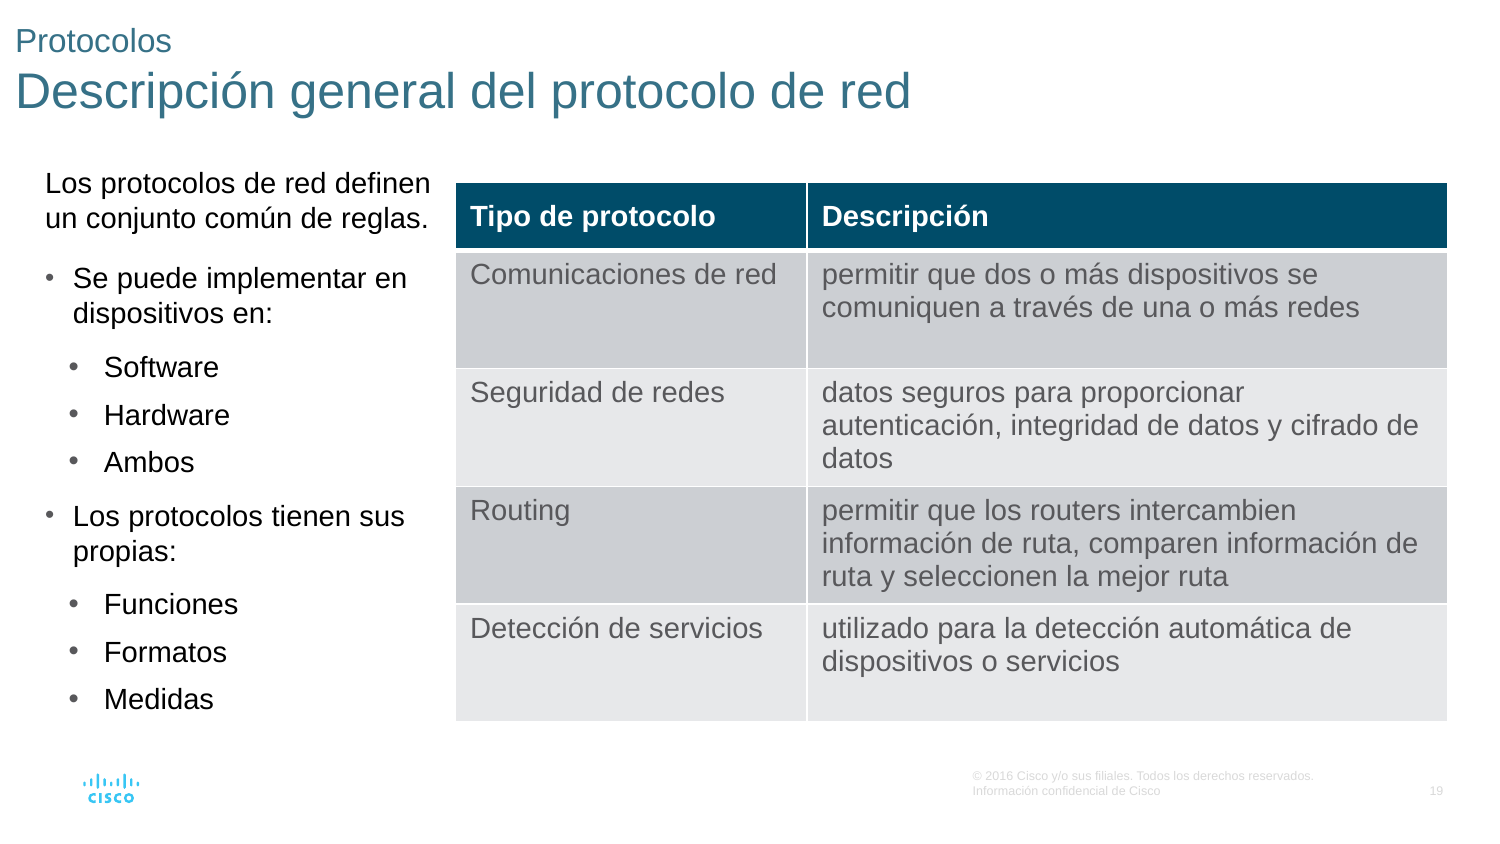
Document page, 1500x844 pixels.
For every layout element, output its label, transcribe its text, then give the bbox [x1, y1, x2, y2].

table_header Descripción [808, 183, 1447, 248]
list Los protocolos de red definen un conjunto común de reglas. Se puede implementar en dispositivos en: Software Hardware Ambos Los protocolos tienen sus propias: Funciones Formatos Medidas [30, 157, 483, 727]
table_cell Detección de servicios [456, 605, 806, 721]
table_cell permitir que los routers intercambien información de ruta, comparen información de ruta y seleccionen la mejor ruta [808, 487, 1447, 603]
table_header Tipo de protocolo [456, 183, 806, 248]
table_cell Routing [456, 487, 806, 603]
table_cell Seguridad de redes [456, 369, 806, 486]
table_cell permitir que dos o más dispositivos se comuniquen a través de una o más redes [808, 253, 1447, 368]
title Protocolos Descripción general del protocolo de red [0, 6, 1500, 131]
table_cell utilizado para la detección automática de dispositivos o servicios [808, 605, 1447, 721]
table_cell Comunicaciones de red [456, 253, 806, 368]
table_cell datos seguros para proporcionar autenticación, integridad de datos y cifrado de datos [808, 369, 1447, 486]
